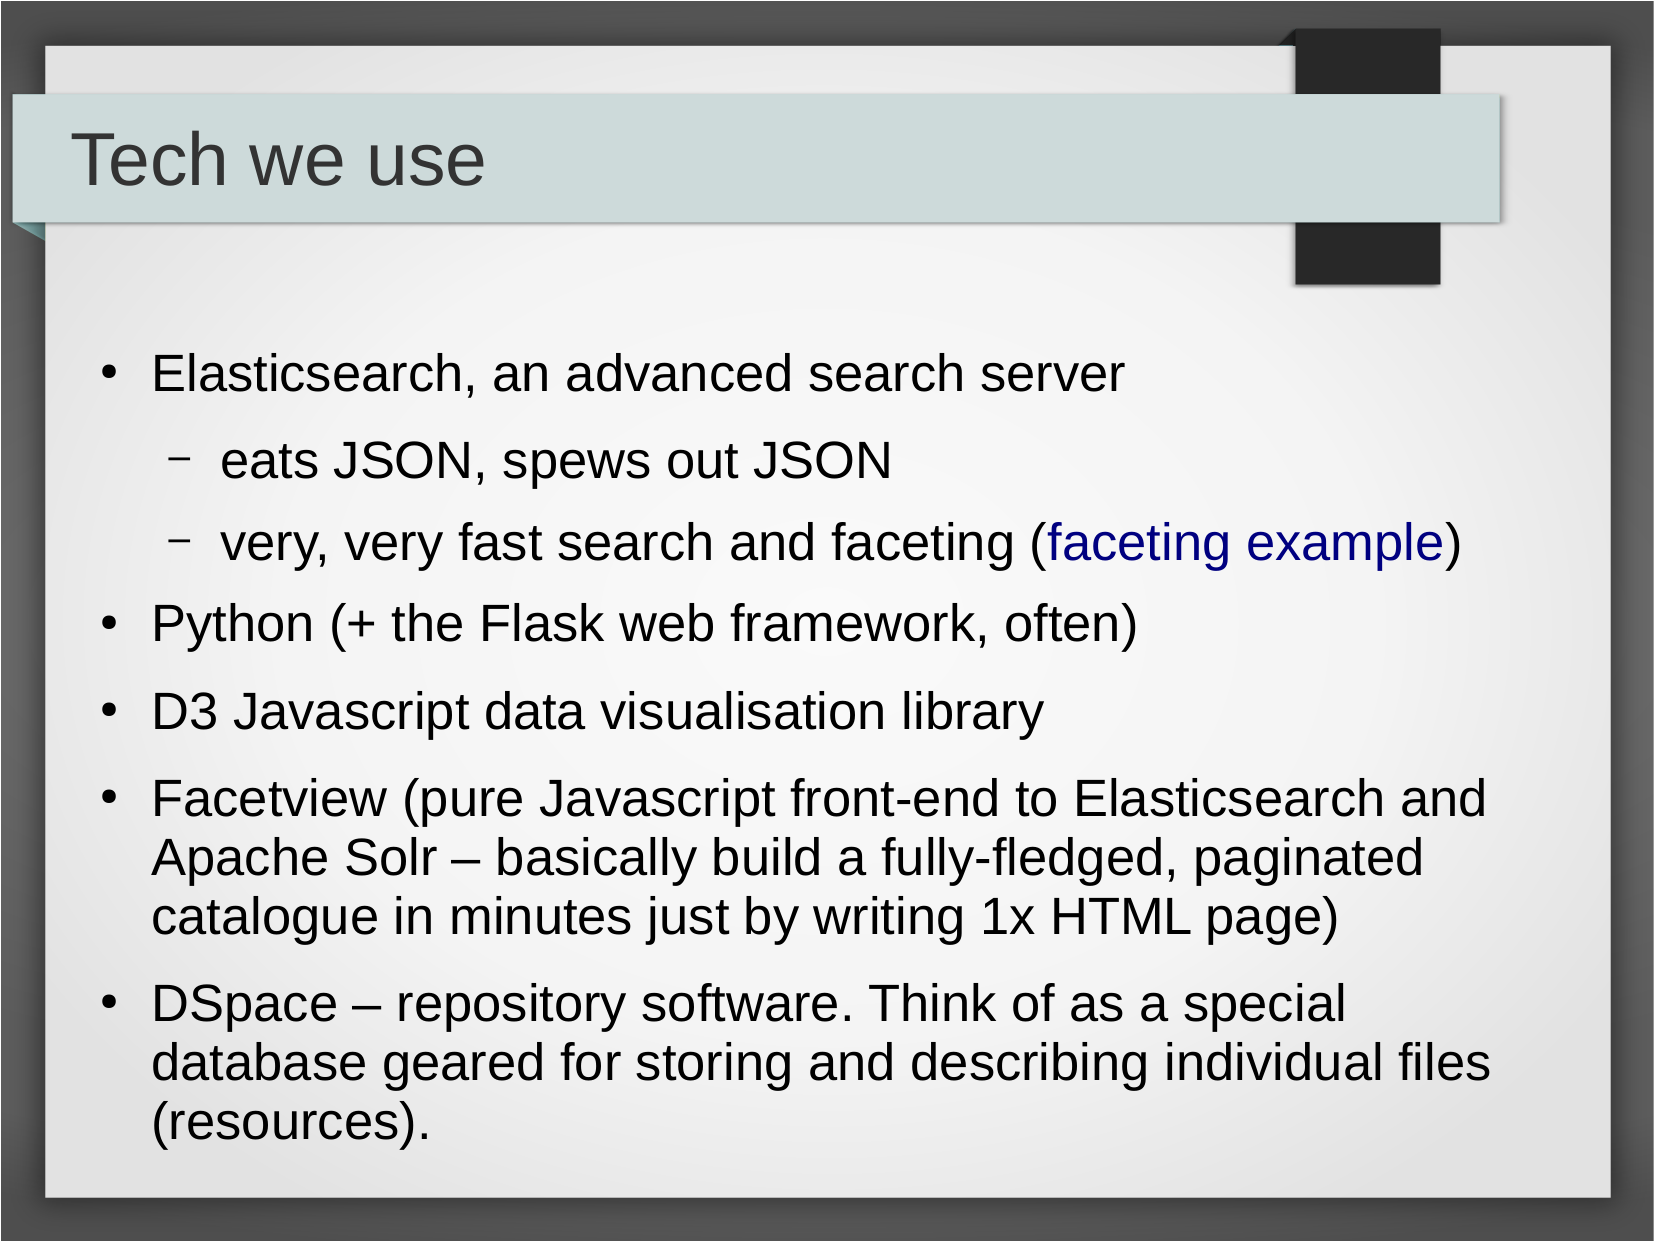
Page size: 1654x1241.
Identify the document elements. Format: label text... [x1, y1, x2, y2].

list Elasticsearch, an advanced search server eats JSON, spews out JSON very, very fast search and faceting (faceting example) Python (+ the Flask web framework, often) D3 Javascript data visualisation library Facetview (pure Javascript front-end to Elasticsearch and Apache Solr – basically build a fully-fledged, paginated catalogue in minutes just by writing 1x HTML page) DSpace – repository software. Think of as a special database geared for storing and describing individual files (resources). [82, 343, 1538, 1158]
title Tech we use [70, 106, 1229, 213]
picture [1, 1, 1654, 1241]
